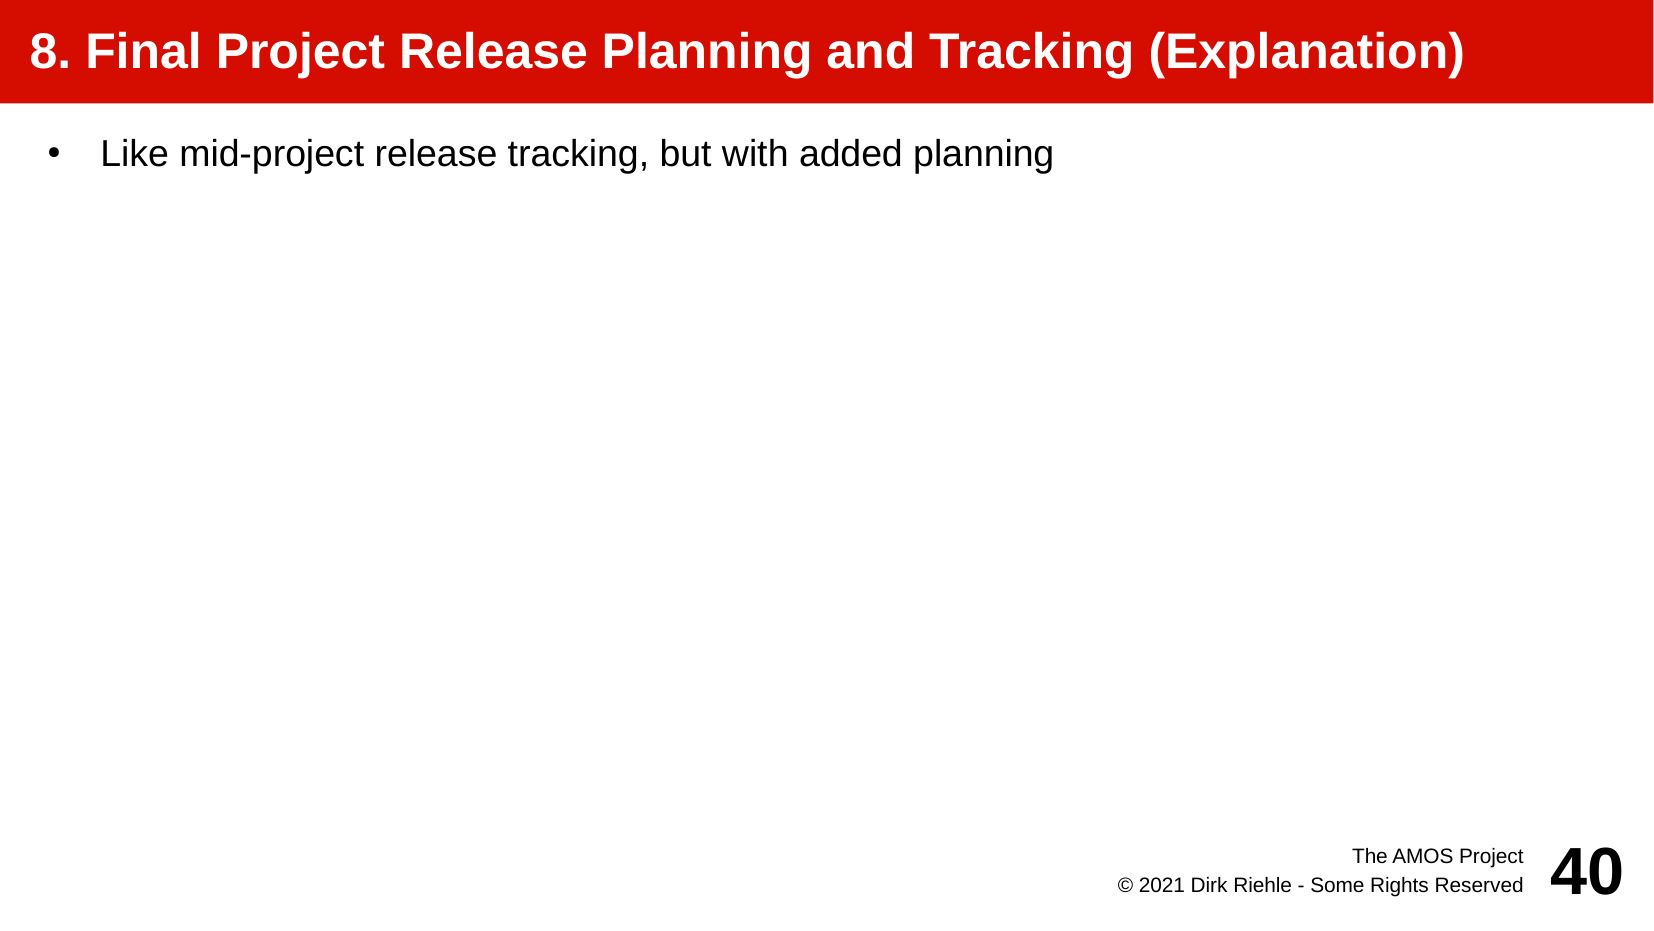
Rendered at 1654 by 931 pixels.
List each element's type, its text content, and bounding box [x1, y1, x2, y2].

title 8. Final Project Release Planning and Tracking (Explanation) [0, 0, 1654, 104]
list Like mid-project release tracking, but with added planning [29, 132, 1625, 813]
